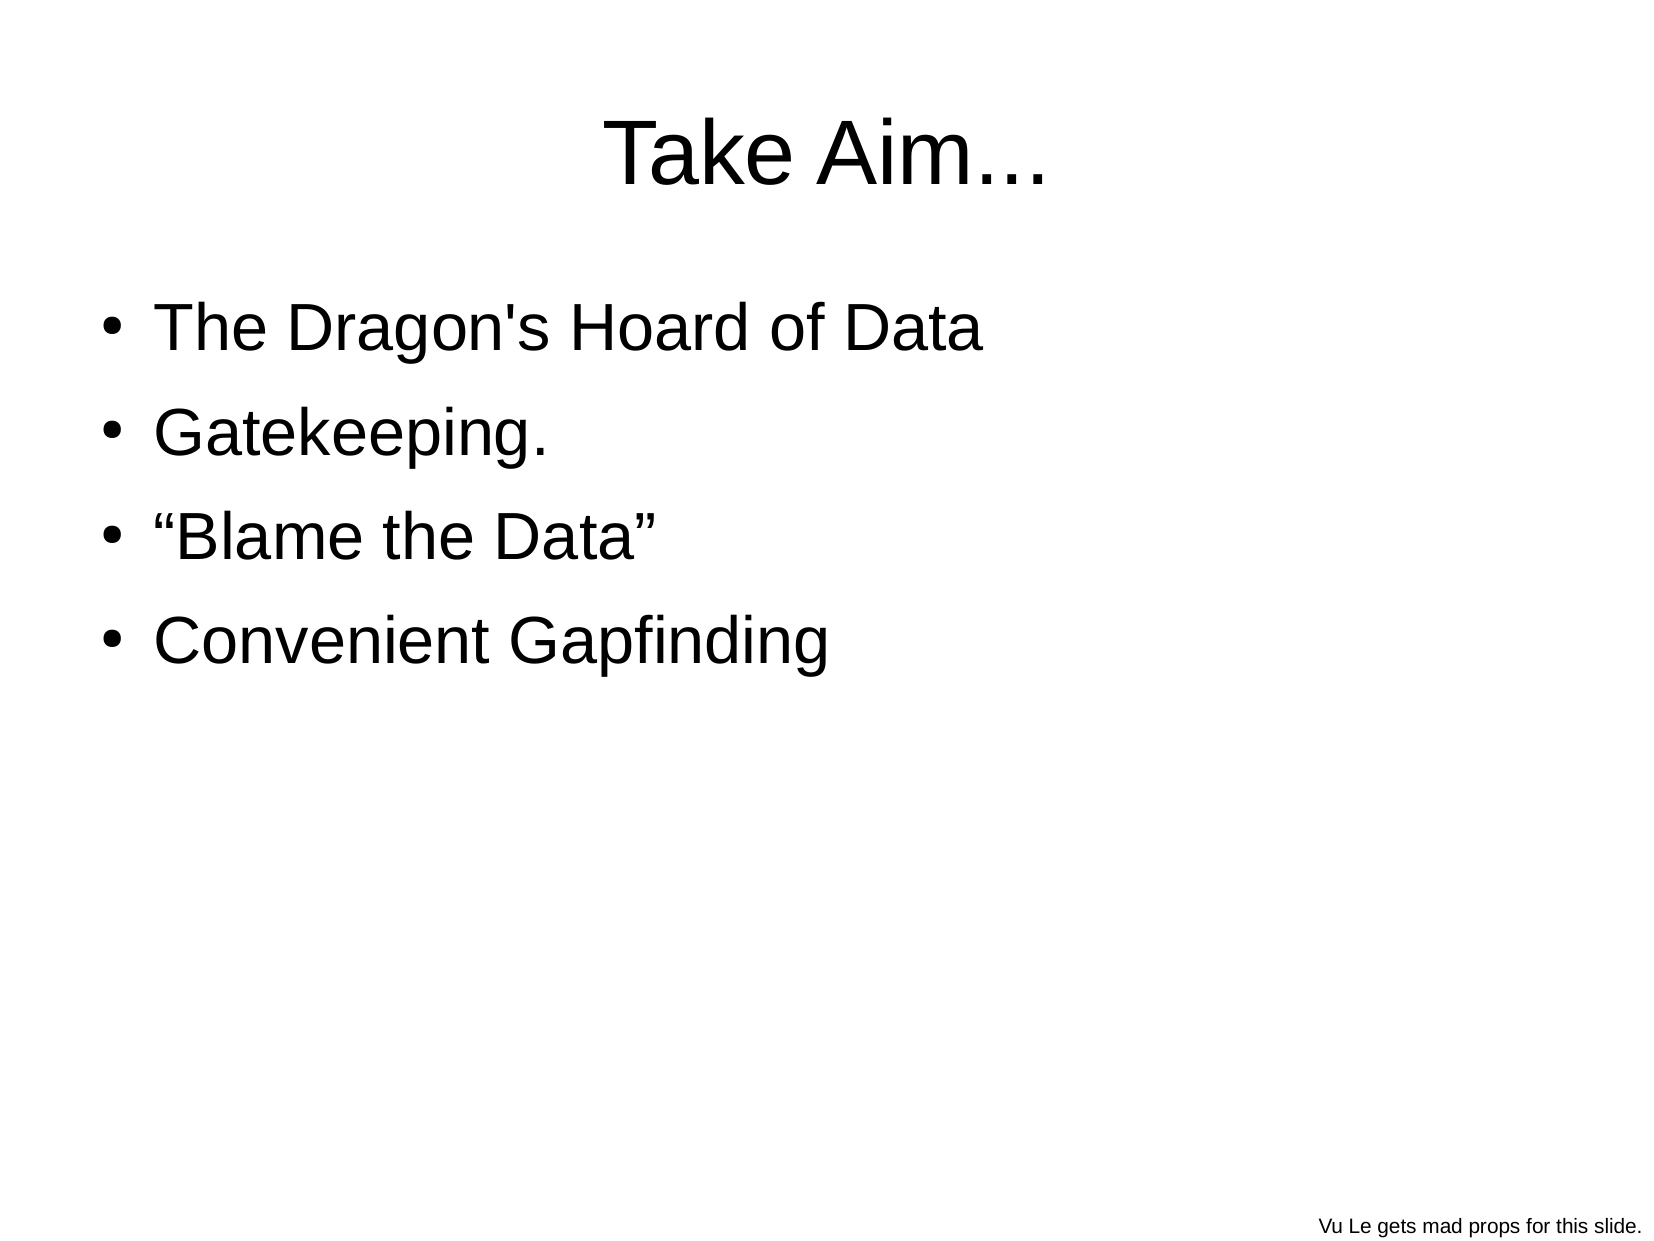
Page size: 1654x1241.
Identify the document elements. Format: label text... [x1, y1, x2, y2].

list The Dragon's Hoard of Data Gatekeeping. “Blame the Data” Convenient Gapfinding [82, 290, 1571, 1010]
title Take Aim... [82, 49, 1571, 257]
list Vu Le gets mad props for this slide. [1241, 1215, 1654, 1240]
